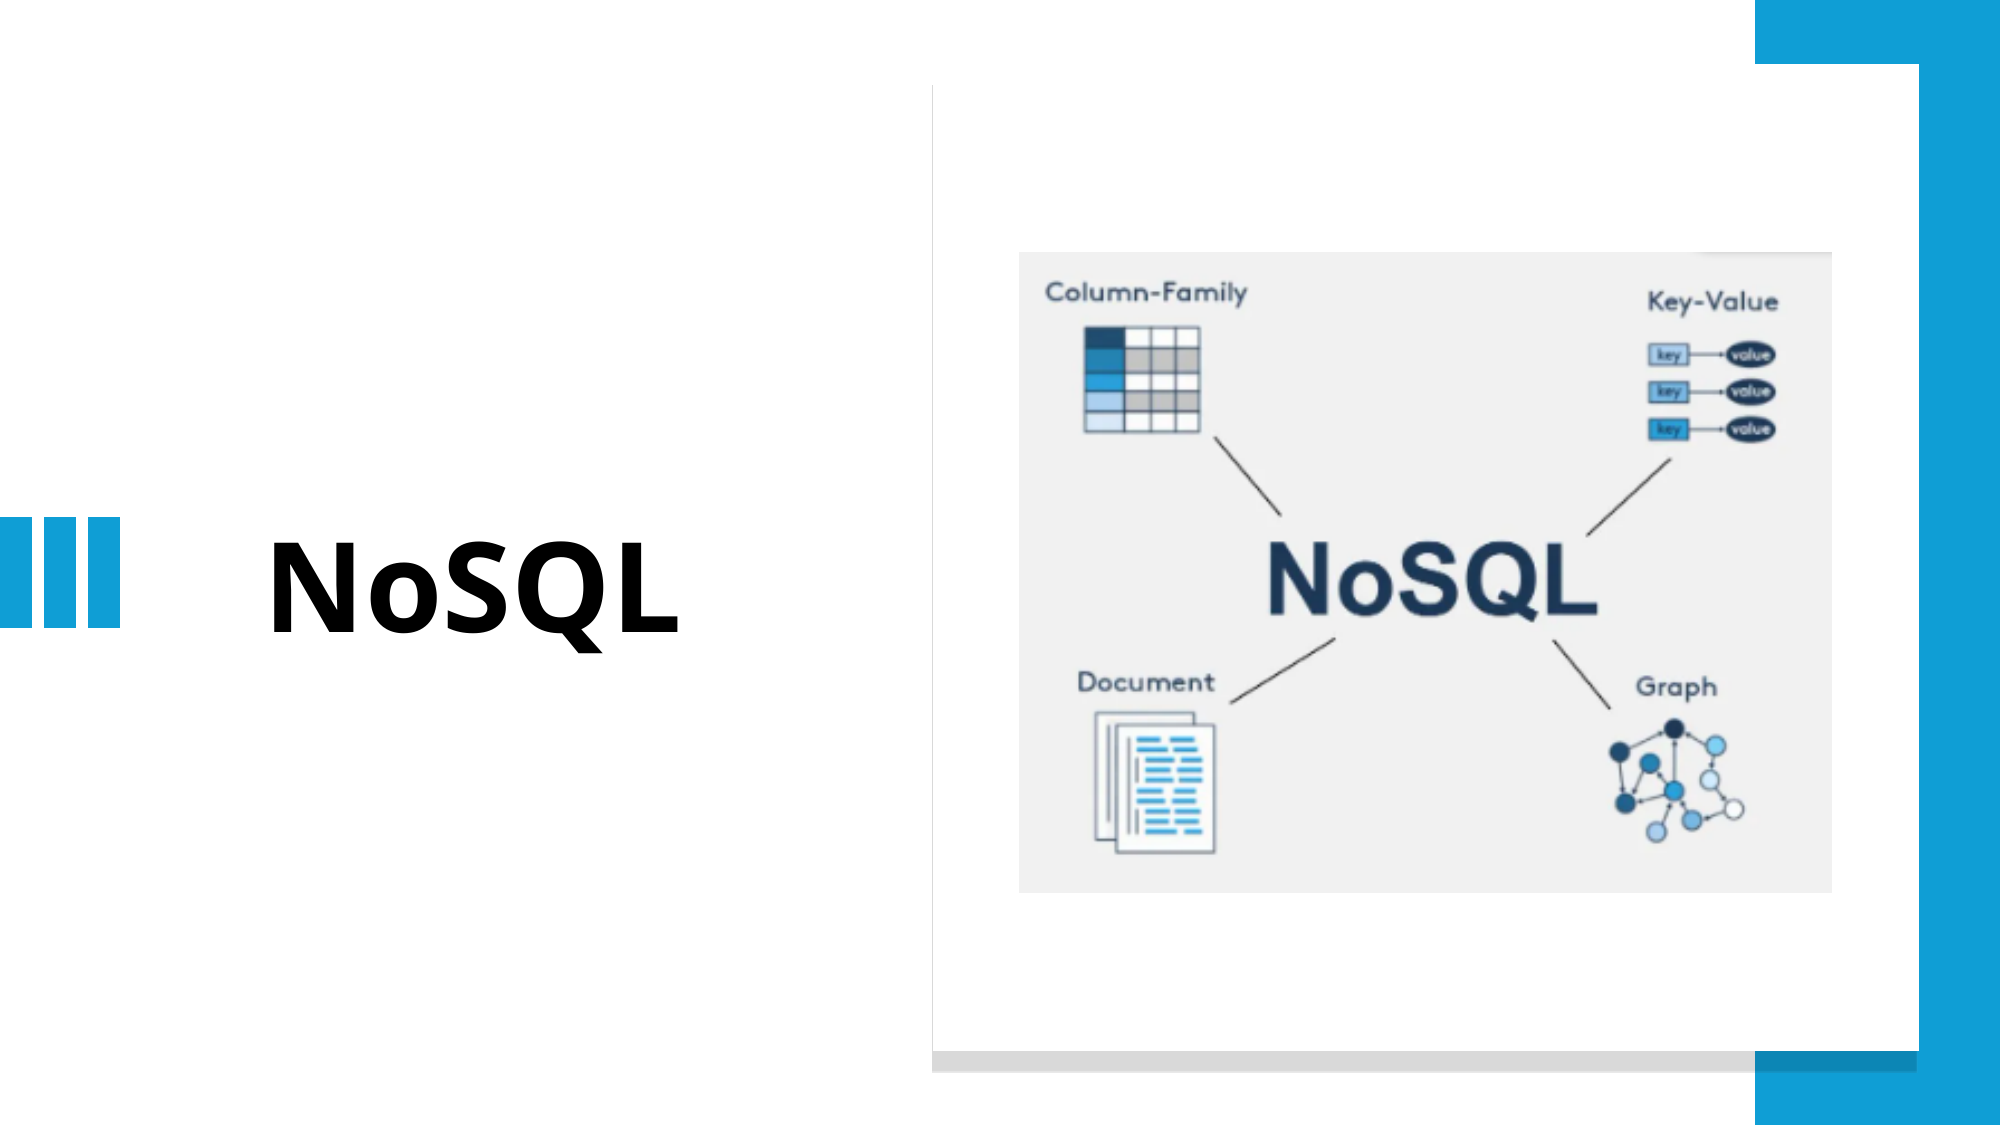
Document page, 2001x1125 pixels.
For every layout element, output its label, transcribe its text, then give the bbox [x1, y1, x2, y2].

title NoSQL [248, 517, 911, 910]
text_box [0, 0, 2000, 1125]
picture [1019, 252, 1832, 894]
